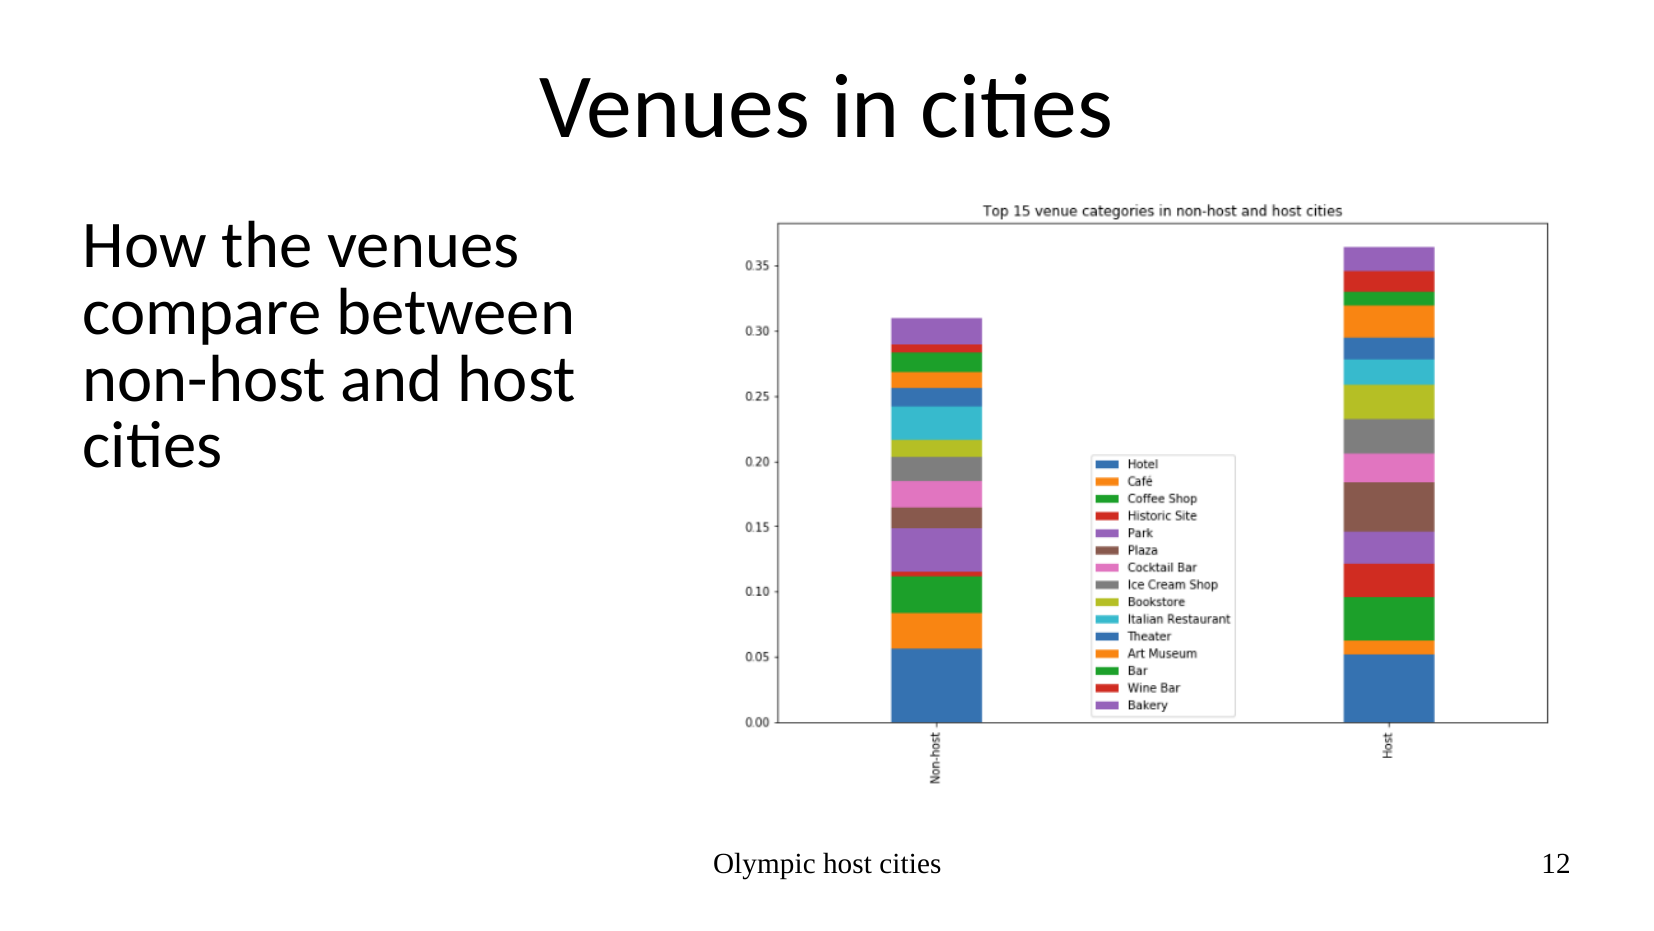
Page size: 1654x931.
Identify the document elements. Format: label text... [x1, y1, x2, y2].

list How the venues compare between non-host and host cities [82, 217, 661, 758]
picture [735, 194, 1579, 796]
title Venues in cities [82, 37, 1571, 193]
